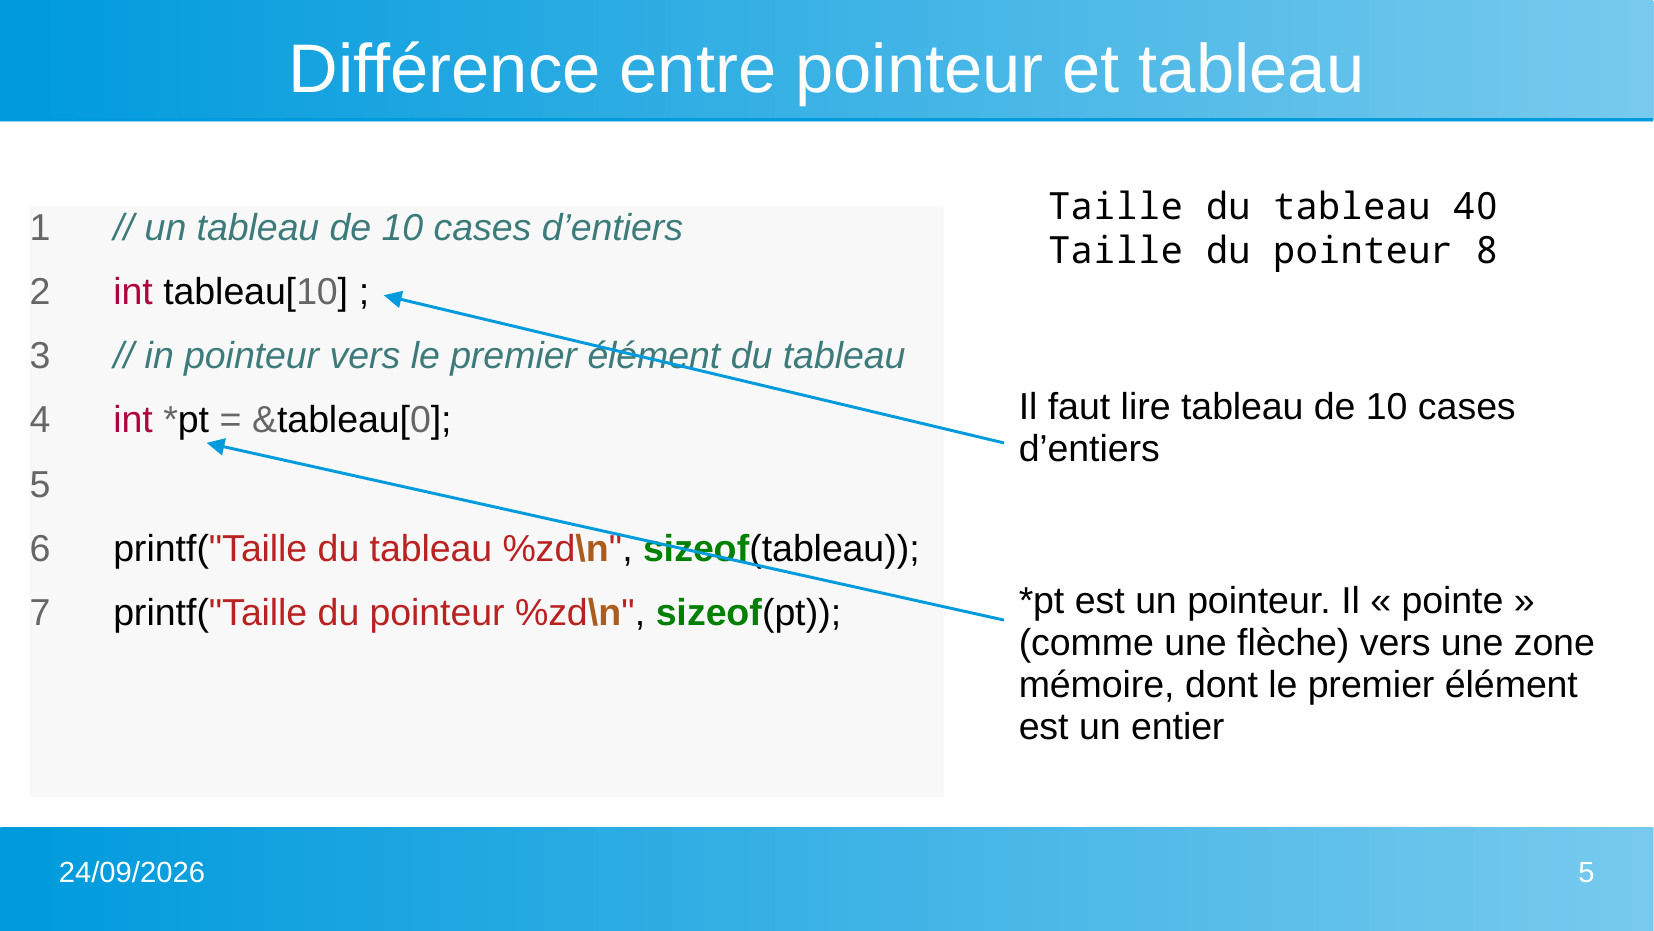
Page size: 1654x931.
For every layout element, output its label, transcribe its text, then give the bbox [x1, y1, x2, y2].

list 1 // un tableau de 10 cases d’entiers 2 int tableau[10] ; 3 // in pointeur vers le premier élément du tableau 4 int *pt = &tableau[0]; 5 6 printf("Taille du tableau %zd\n", sizeof(tableau)); 7 printf("Taille du pointeur %zd\n", sizeof(pt)); [29, 206, 944, 798]
text_box Taille du tableau 40 Taille du pointeur 8 [1033, 177, 1565, 296]
text_box Il faut lire tableau de 10 cases d’entiers [1003, 378, 1536, 502]
title Différence entre pointeur et tableau [59, 29, 1595, 108]
text_box *pt est un pointeur. Il « pointe » (comme une flèche) vers une zone mémoire, dont le premier élément est un entier [1003, 572, 1625, 798]
